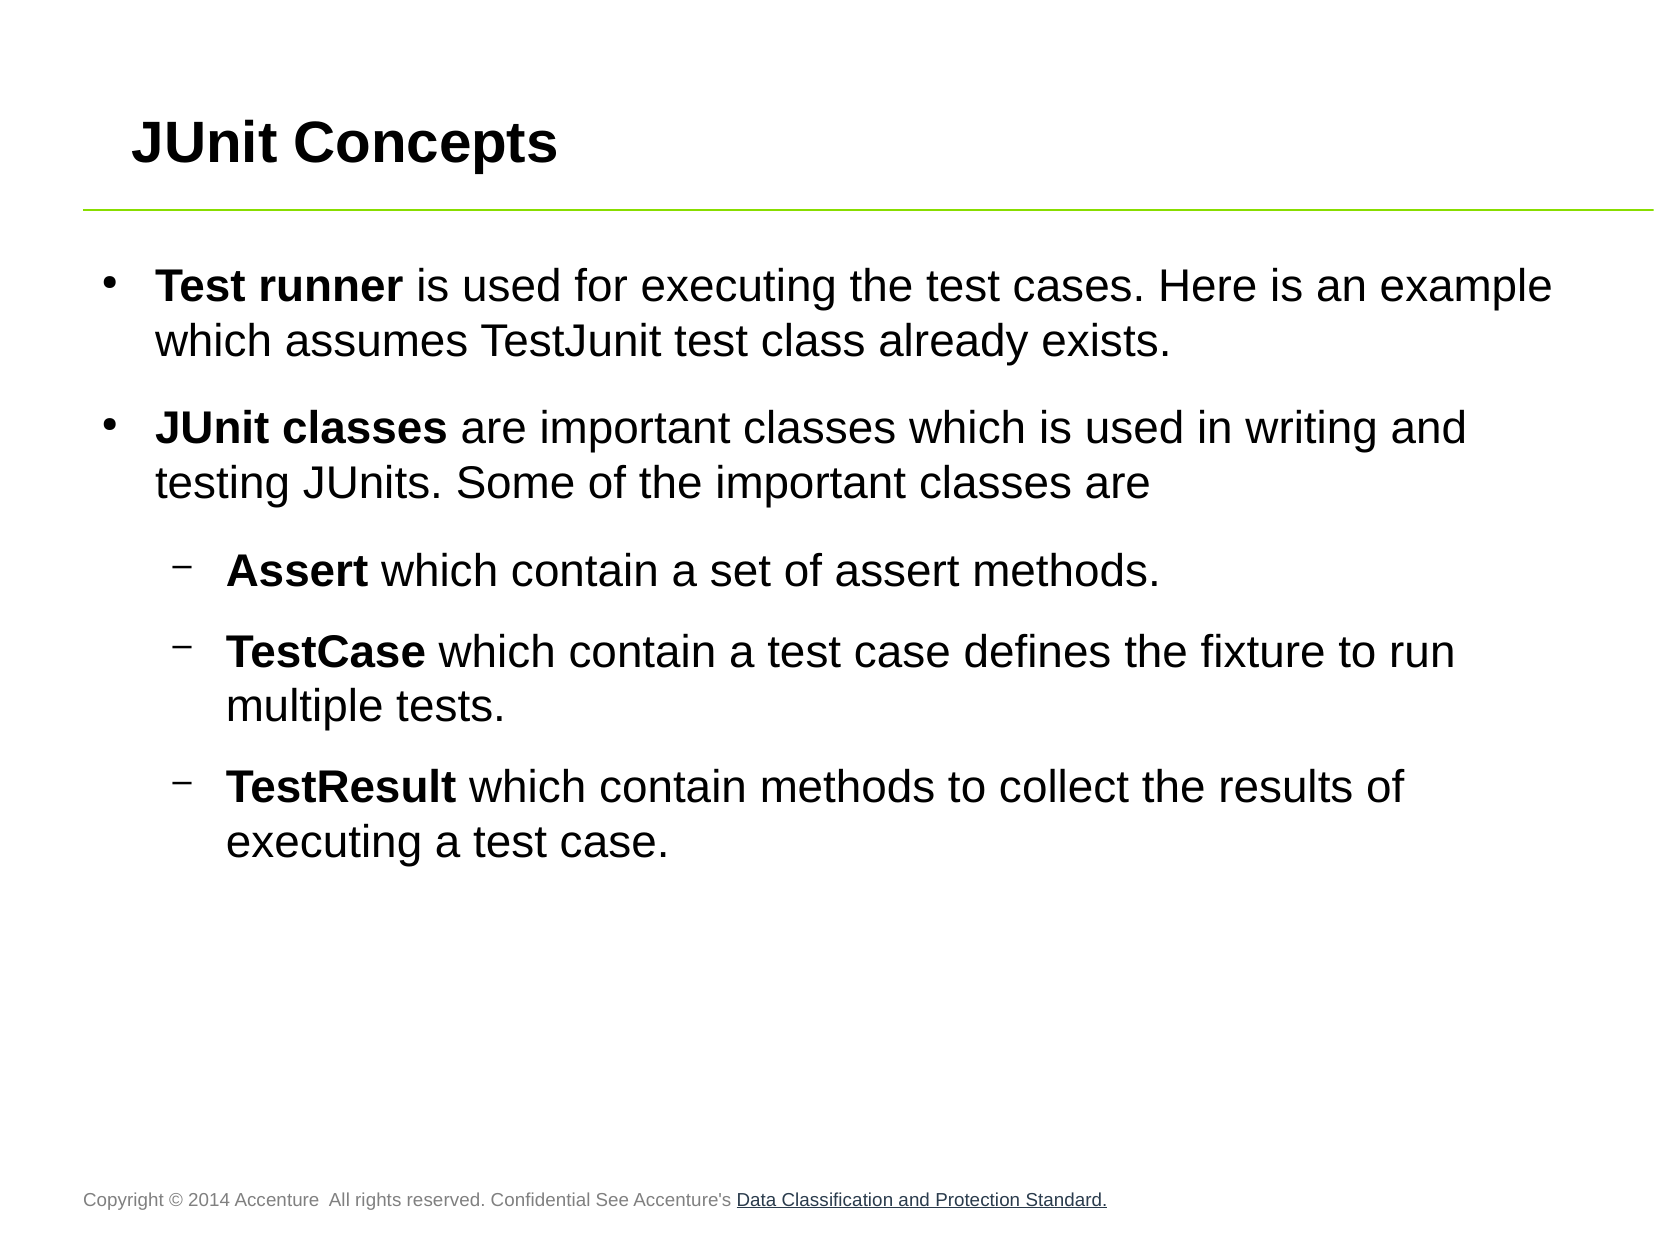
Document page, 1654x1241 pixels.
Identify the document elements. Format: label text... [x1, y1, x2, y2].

list Test runner is used for executing the test cases. Here is an example which assumes TestJunit test class already exists. JUnit classes are important classes which is used in writing and testing JUnits. Some of the important classes are Assert which contain a set of assert methods. TestCase which contain a test case defines the fixture to run multiple tests. TestResult which contain methods to collect the results of executing a test case. [84, 255, 1573, 1166]
title JUnit Concepts [81, 68, 1654, 211]
